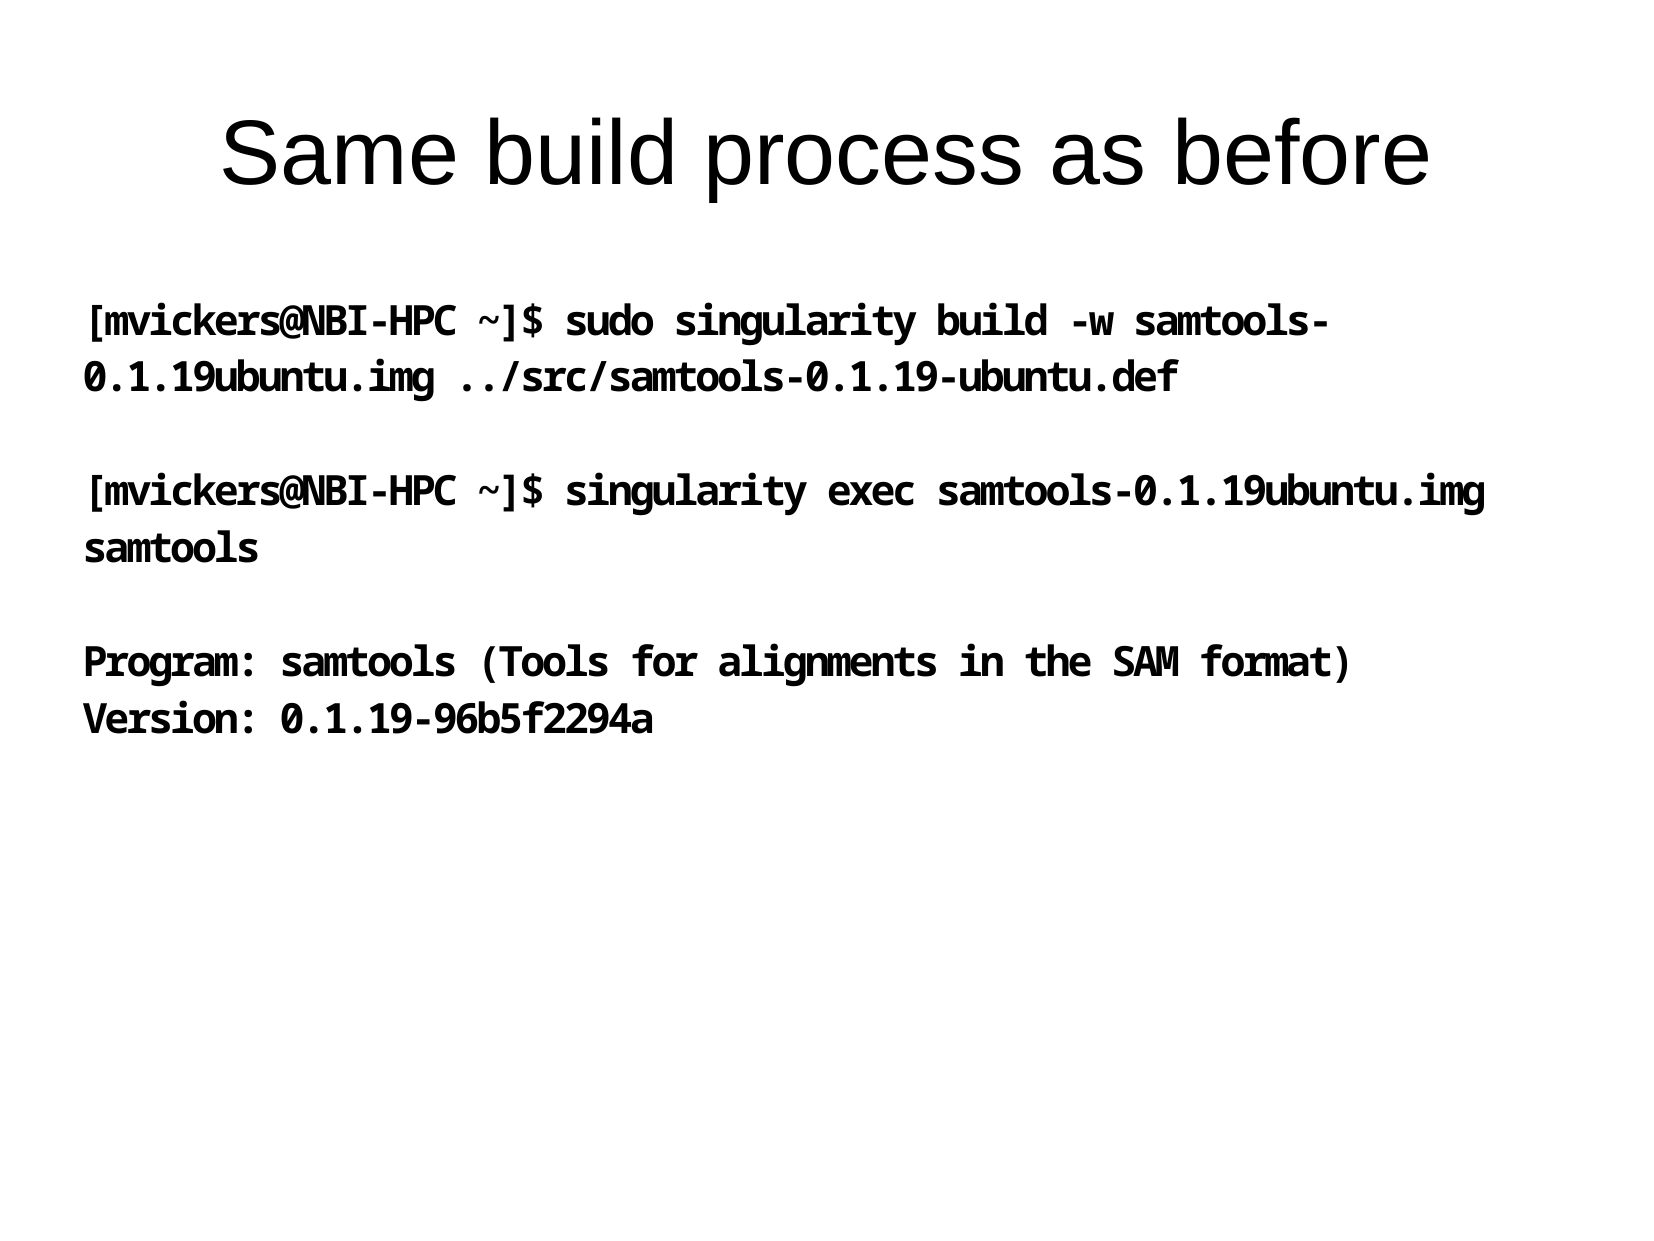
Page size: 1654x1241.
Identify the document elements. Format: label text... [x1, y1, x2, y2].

text_box [82, 290, 1571, 1025]
title Same build process as before [82, 49, 1571, 257]
